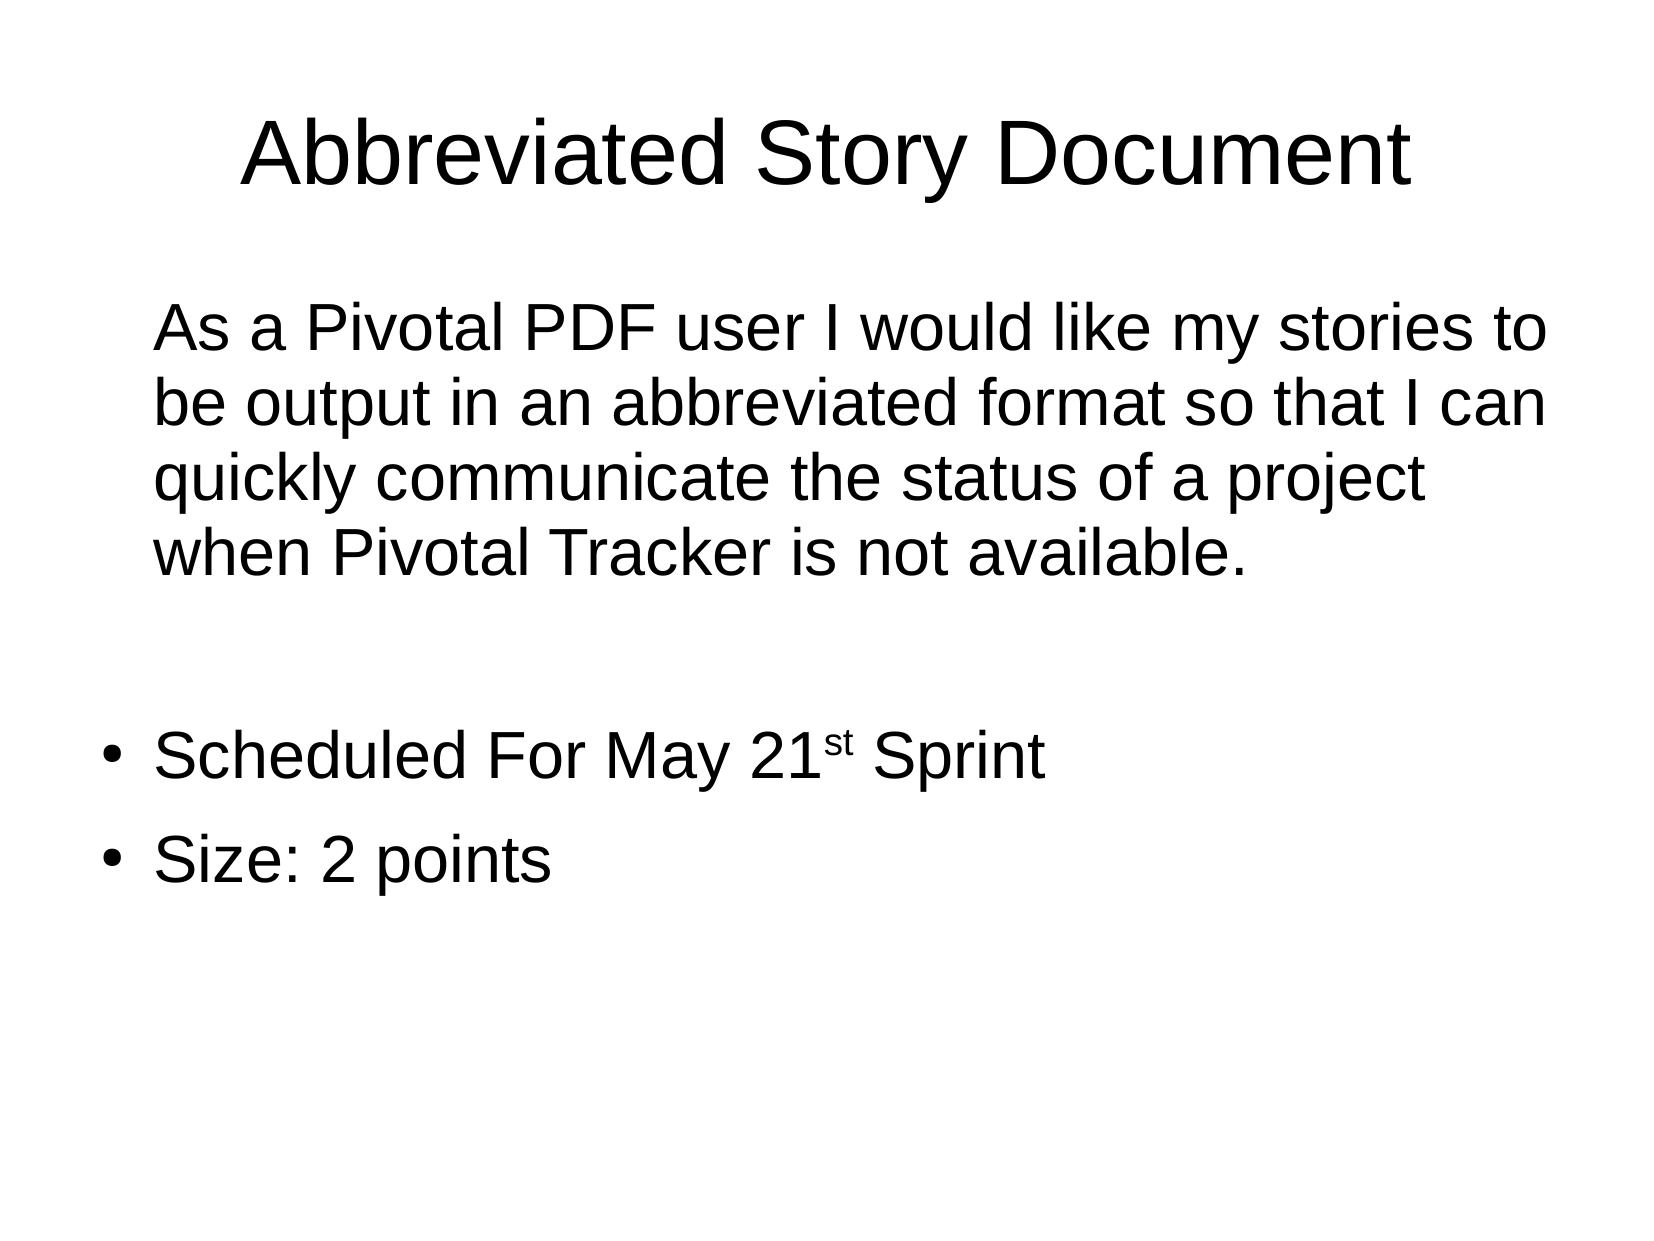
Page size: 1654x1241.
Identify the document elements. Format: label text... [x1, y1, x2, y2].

title Abbreviated Story Document [82, 49, 1571, 257]
list Scheduled For May 21st Sprint Size: 2 points [82, 717, 1571, 1109]
list As a Pivotal PDF user I would like my stories to be output in an abbreviated format so that I can quickly communicate the status of a project when Pivotal Tracker is not available. [82, 290, 1571, 681]
